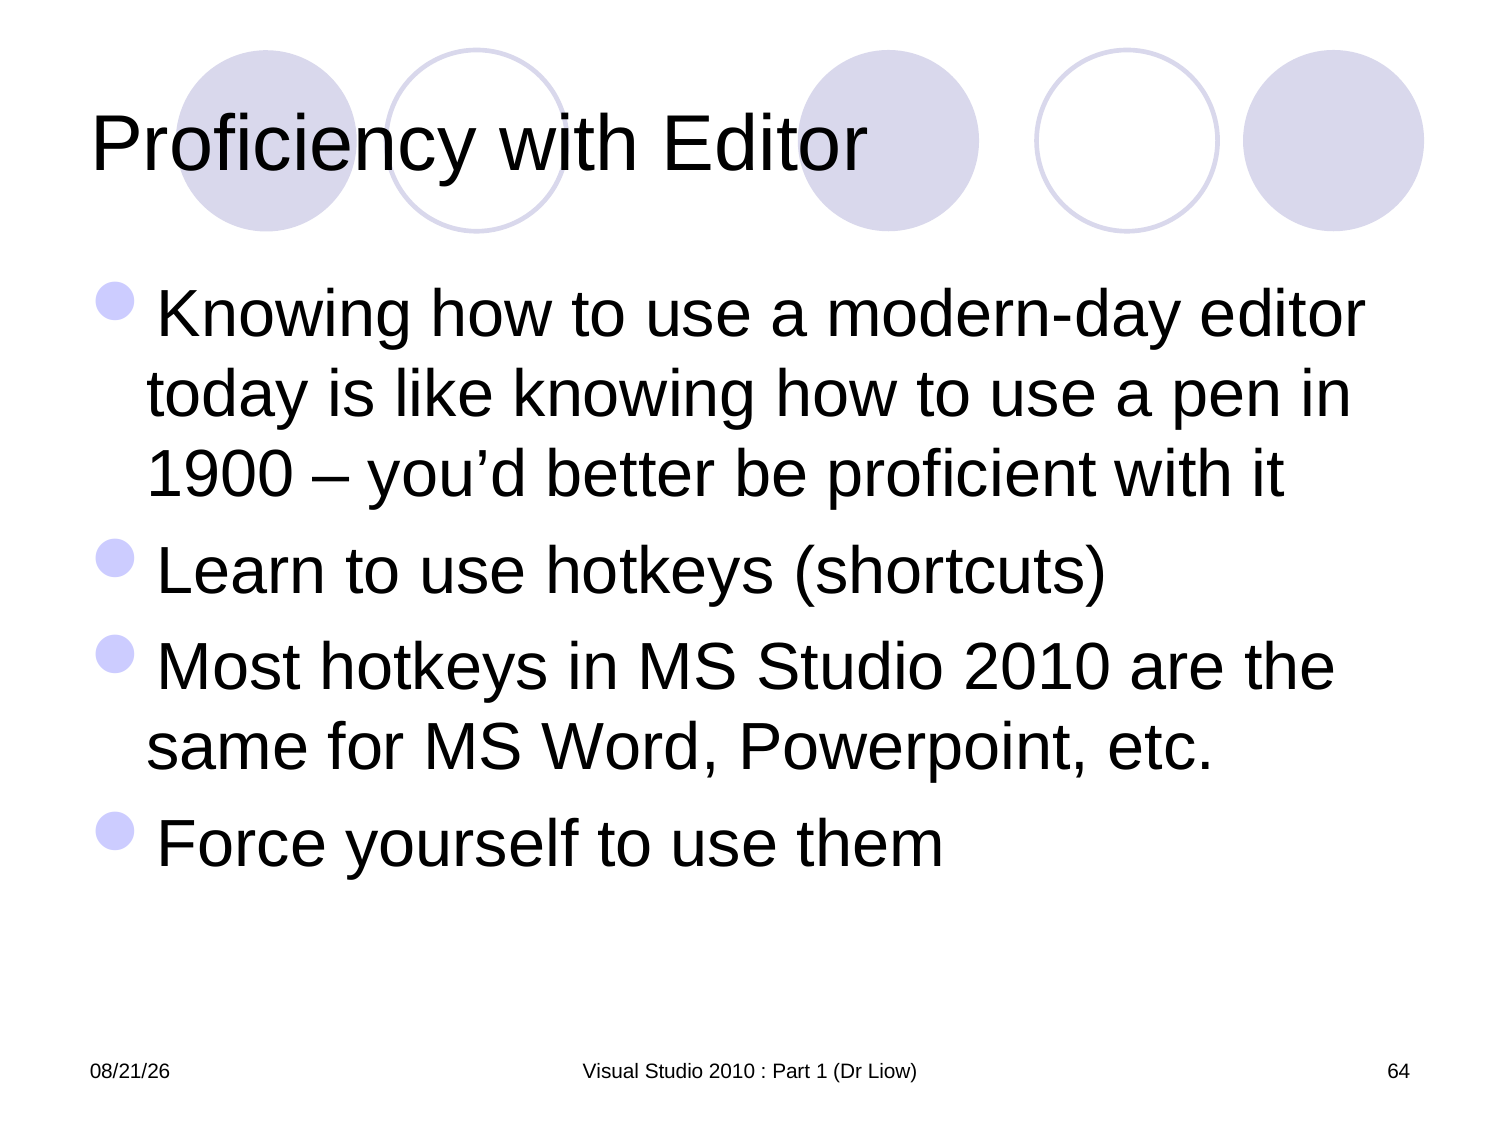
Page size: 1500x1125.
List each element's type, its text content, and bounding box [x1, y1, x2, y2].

text_box 08/22/12 [74, 1049, 426, 1101]
text_box Visual Studio 2010 : Part 1 (Dr Liow) [512, 1049, 988, 1101]
list Knowing how to use a modern-day editor today is like knowing how to use a pen in 1900 – you’d better be proficient with it Learn to use hotkeys (shortcuts) Most hotkeys in MS Studio 2010 are the same for MS Word, Powerpoint, etc. Force yourself to use them [75, 262, 1426, 1006]
text_box <number> [1074, 1049, 1426, 1101]
title Proficiency with Editor [75, 45, 1426, 233]
